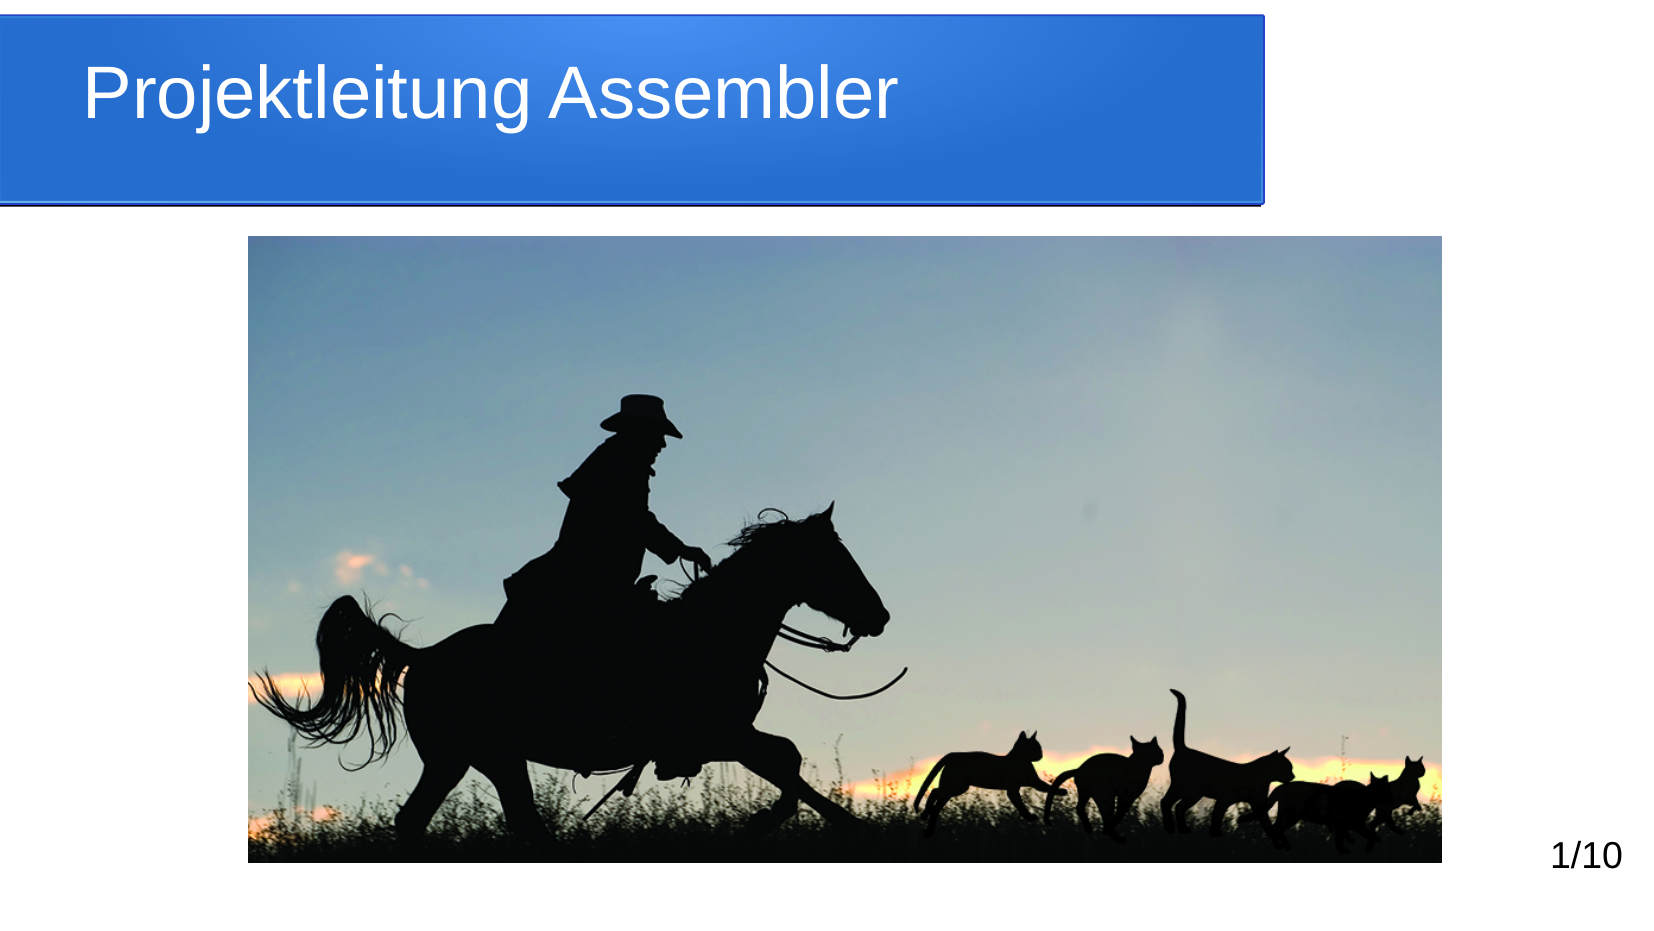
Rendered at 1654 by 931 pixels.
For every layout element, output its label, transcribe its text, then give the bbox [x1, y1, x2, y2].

picture [248, 236, 1442, 863]
title Projektleitung Assembler [82, 7, 1512, 178]
text_box 1/10 [1535, 826, 1654, 886]
